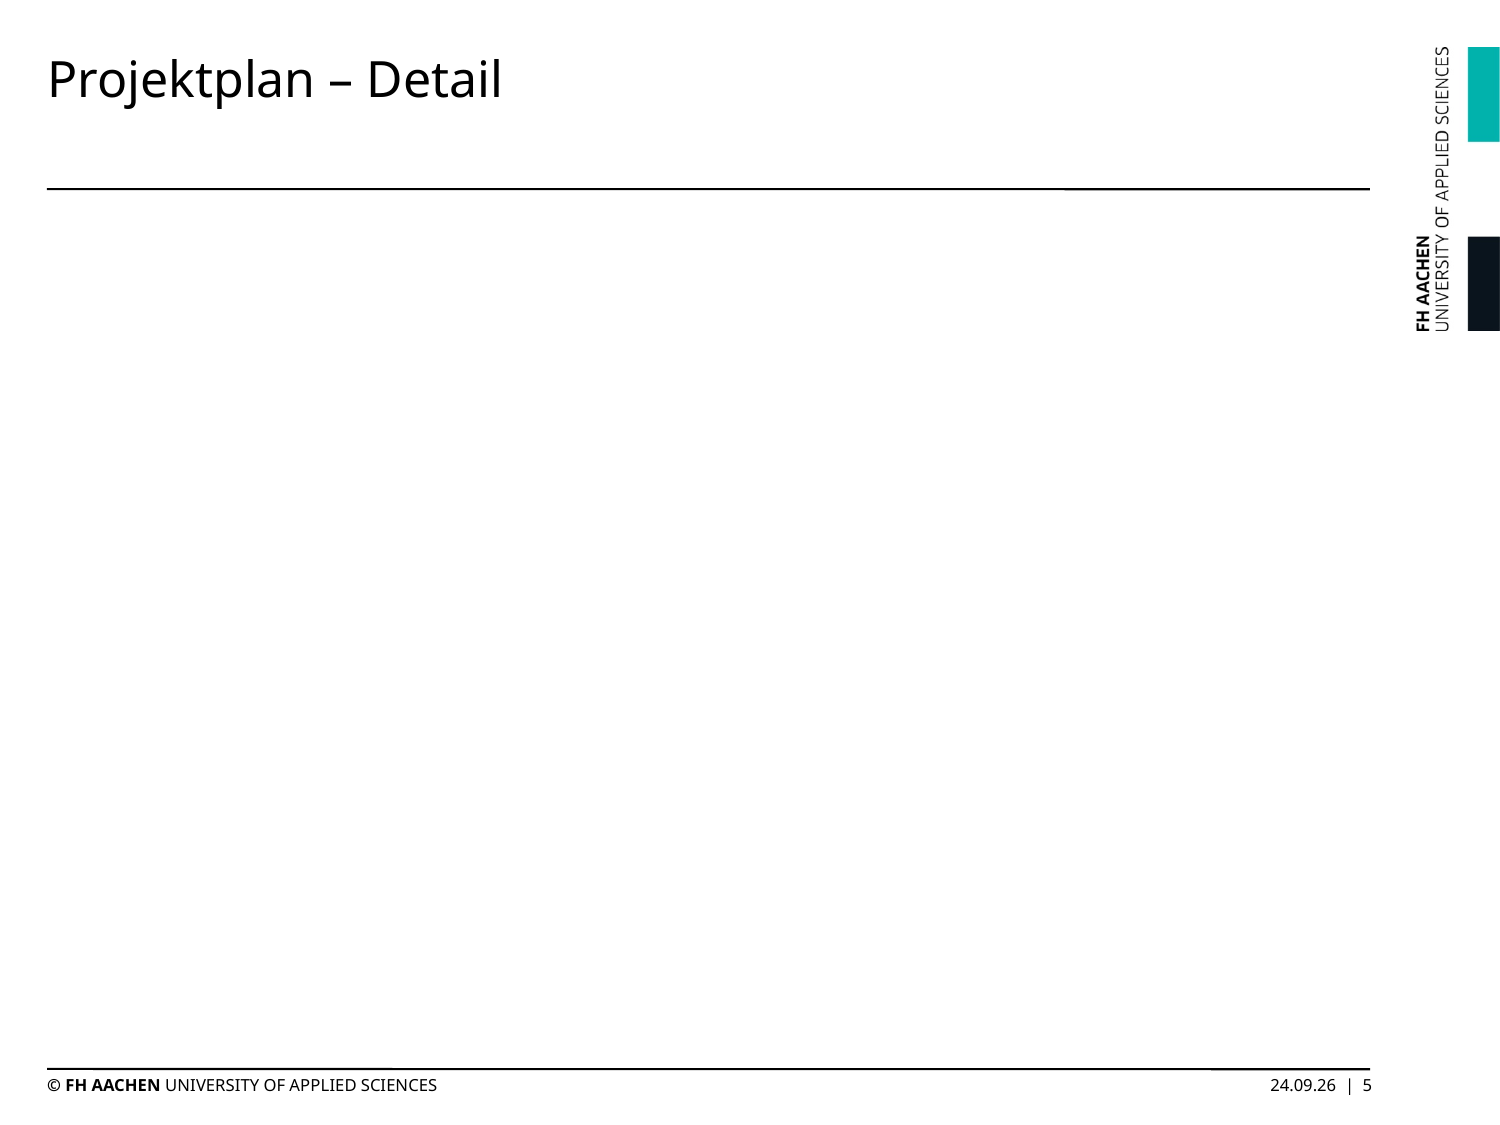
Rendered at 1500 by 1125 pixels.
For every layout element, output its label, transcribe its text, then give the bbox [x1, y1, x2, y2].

title Projektplan – Detail [47, 47, 1370, 130]
picture [1404, 47, 1500, 331]
